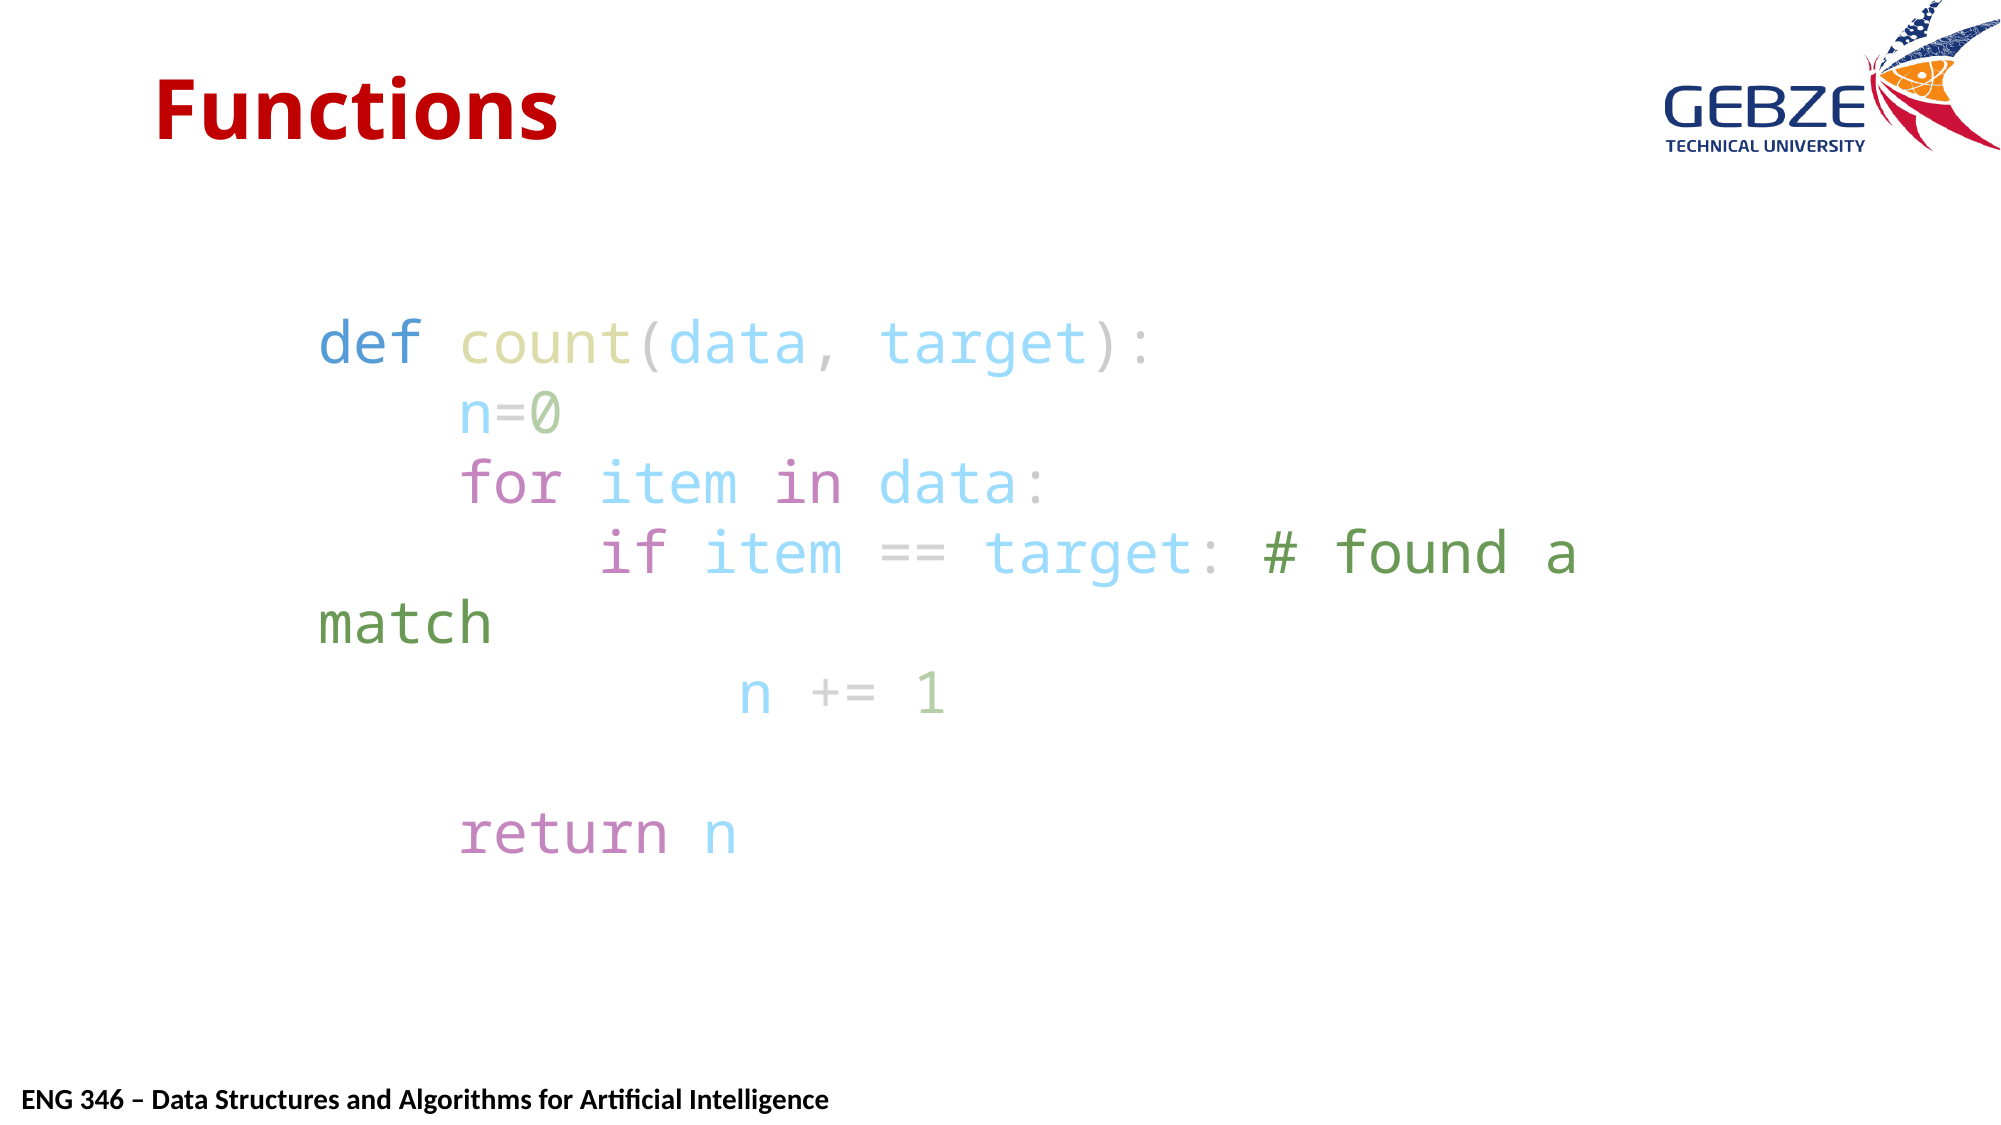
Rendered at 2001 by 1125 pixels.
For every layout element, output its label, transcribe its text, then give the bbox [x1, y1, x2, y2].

title Functions [137, 59, 1862, 165]
text_box def count(data, target): n=0 for item in data: if item == target: # found a match n += 1 return n [304, 297, 1727, 873]
picture [1665, 0, 2001, 152]
